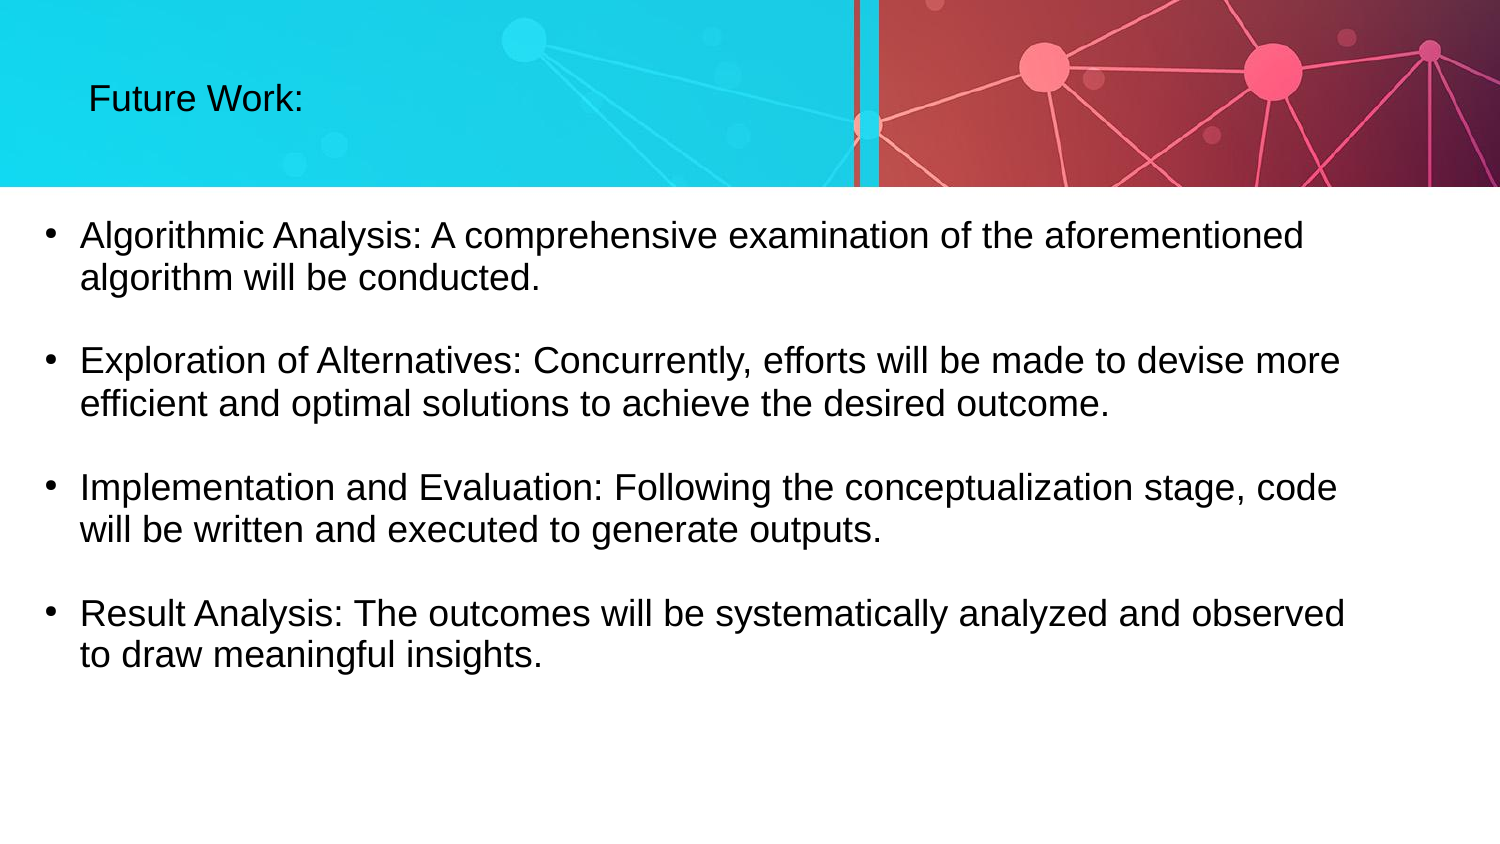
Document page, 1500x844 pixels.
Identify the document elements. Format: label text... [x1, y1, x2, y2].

text_box Algorithmic Analysis: A comprehensive examination of the aforementioned algorithm will be conducted. Exploration of Alternatives: Concurrently, efforts will be made to devise more efficient and optimal solutions to achieve the desired outcome. Implementation and Evaluation: Following the conceptualization stage, code will be written and executed to generate outputs. Result Analysis: The outcomes will be systematically analyzed and observed to draw meaningful insights. [29, 206, 1388, 798]
title Future Work: [73, 21, 1427, 172]
picture [0, 0, 1500, 844]
